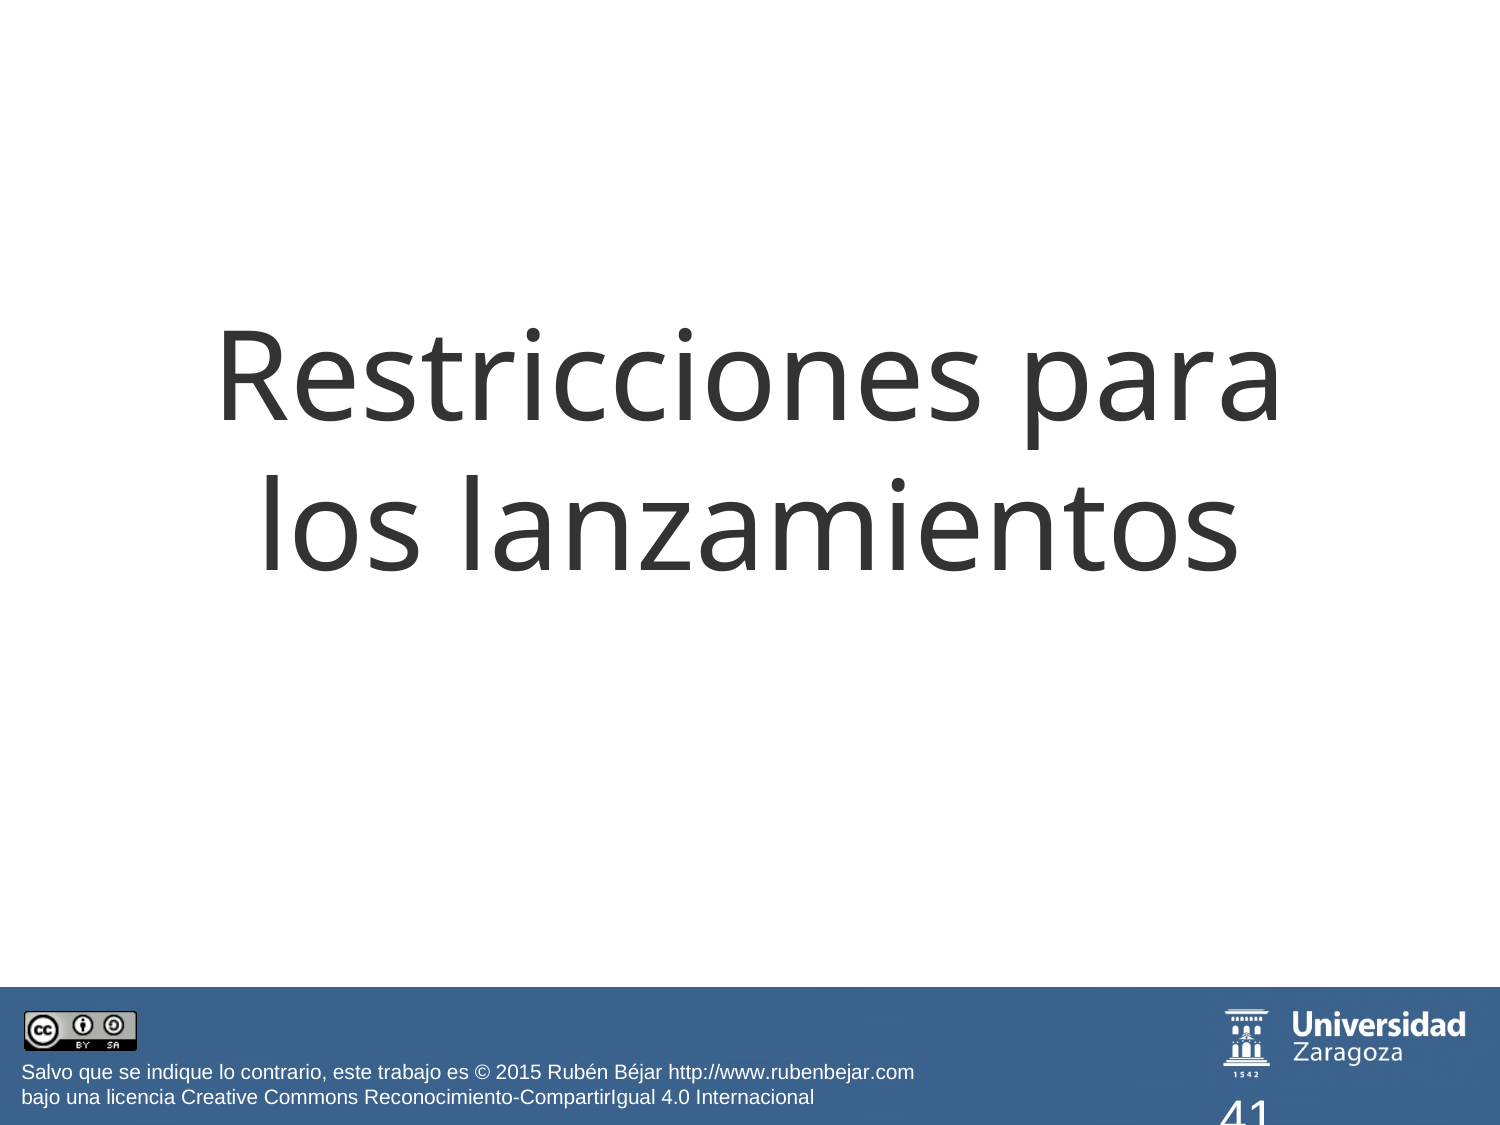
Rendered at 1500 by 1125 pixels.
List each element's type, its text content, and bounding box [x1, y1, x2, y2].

text_box Restricciones para los lanzamientos [169, 307, 1331, 585]
picture [1224, 1107, 1236, 1124]
picture [0, 987, 1500, 1125]
